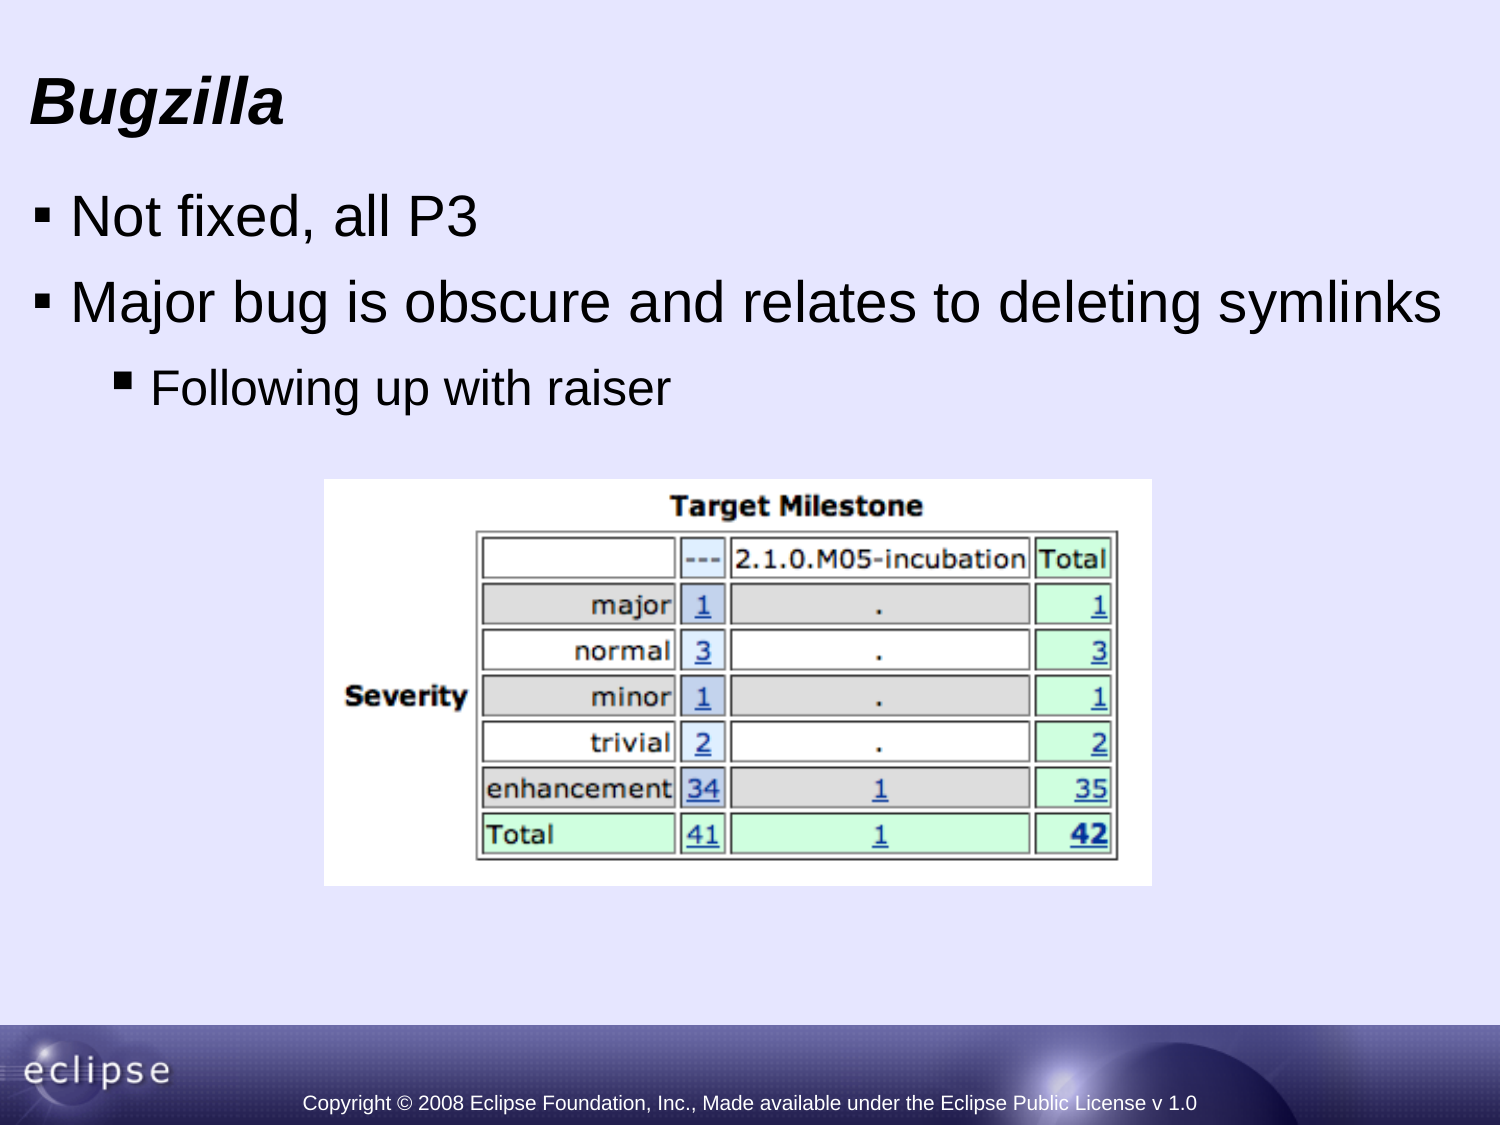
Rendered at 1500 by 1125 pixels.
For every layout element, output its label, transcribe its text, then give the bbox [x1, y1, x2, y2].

list Not fixed, all P3 Major bug is obscure and relates to deleting symlinks Following up with raiser [32, 183, 1458, 1017]
title Bugzilla [29, 60, 1477, 148]
picture [0, 1025, 1500, 1125]
picture [324, 479, 1152, 886]
